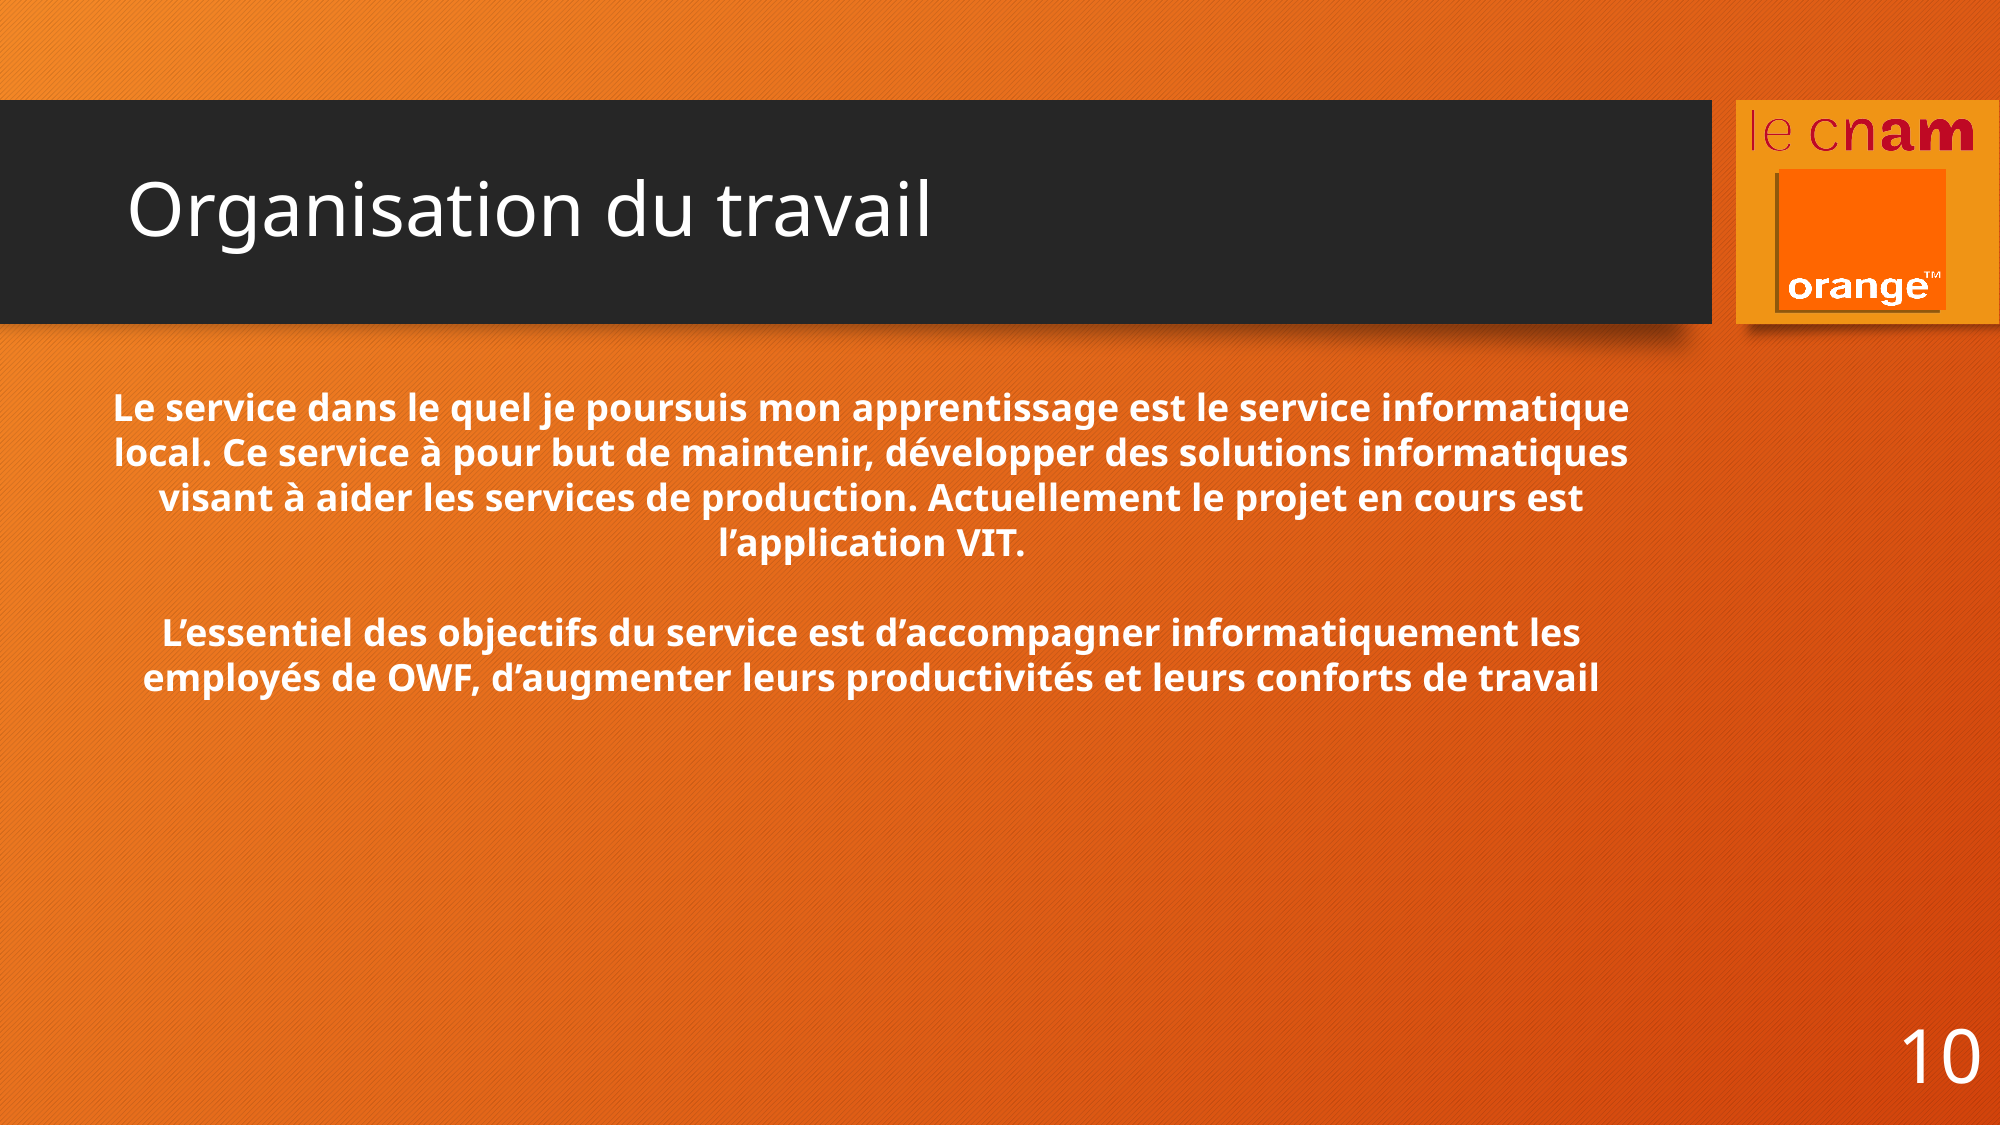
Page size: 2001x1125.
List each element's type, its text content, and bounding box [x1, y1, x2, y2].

picture [1779, 169, 1946, 310]
picture [1752, 110, 1973, 151]
title Organisation du travail [111, 123, 1689, 301]
picture [1736, 323, 2000, 348]
picture [0, 323, 1713, 376]
text_box Le service dans le quel je poursuis mon apprentissage est le service informatique local. Ce service à pour but de maintenir, développer des solutions informatiques visant à aider les services de production. Actuellement le projet en cours est l’application VIT. L’essentiel des objectifs du service est d’accompagner informatiquement les employés de OWF, d’augmenter leurs productivités et leurs conforts de travail [55, 376, 1689, 664]
text_box <numéro> [1882, 970, 2000, 1125]
